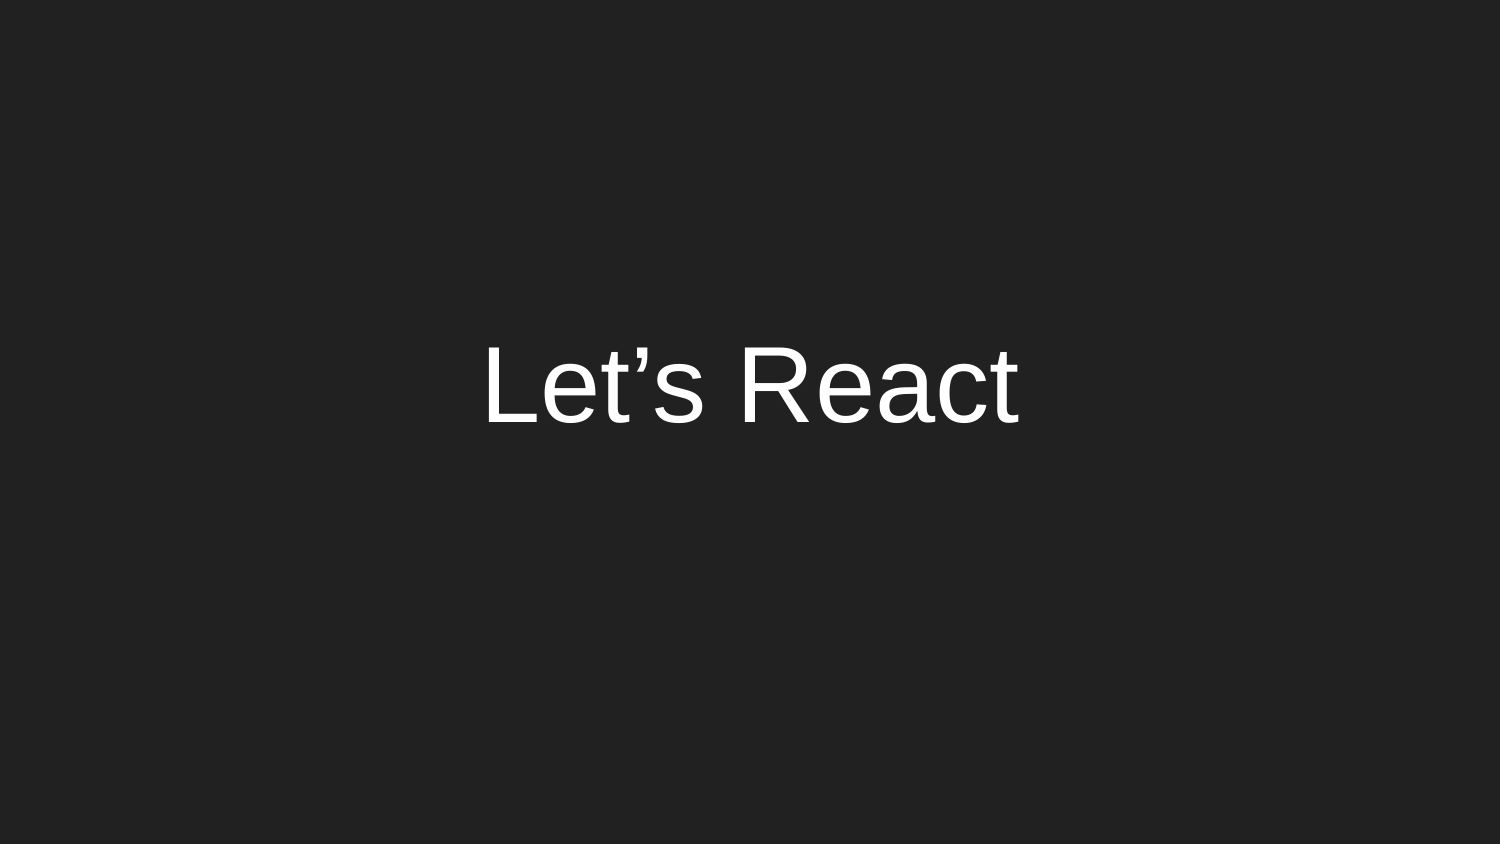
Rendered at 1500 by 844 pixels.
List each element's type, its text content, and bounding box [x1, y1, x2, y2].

title Let’s React [51, 122, 1449, 459]
